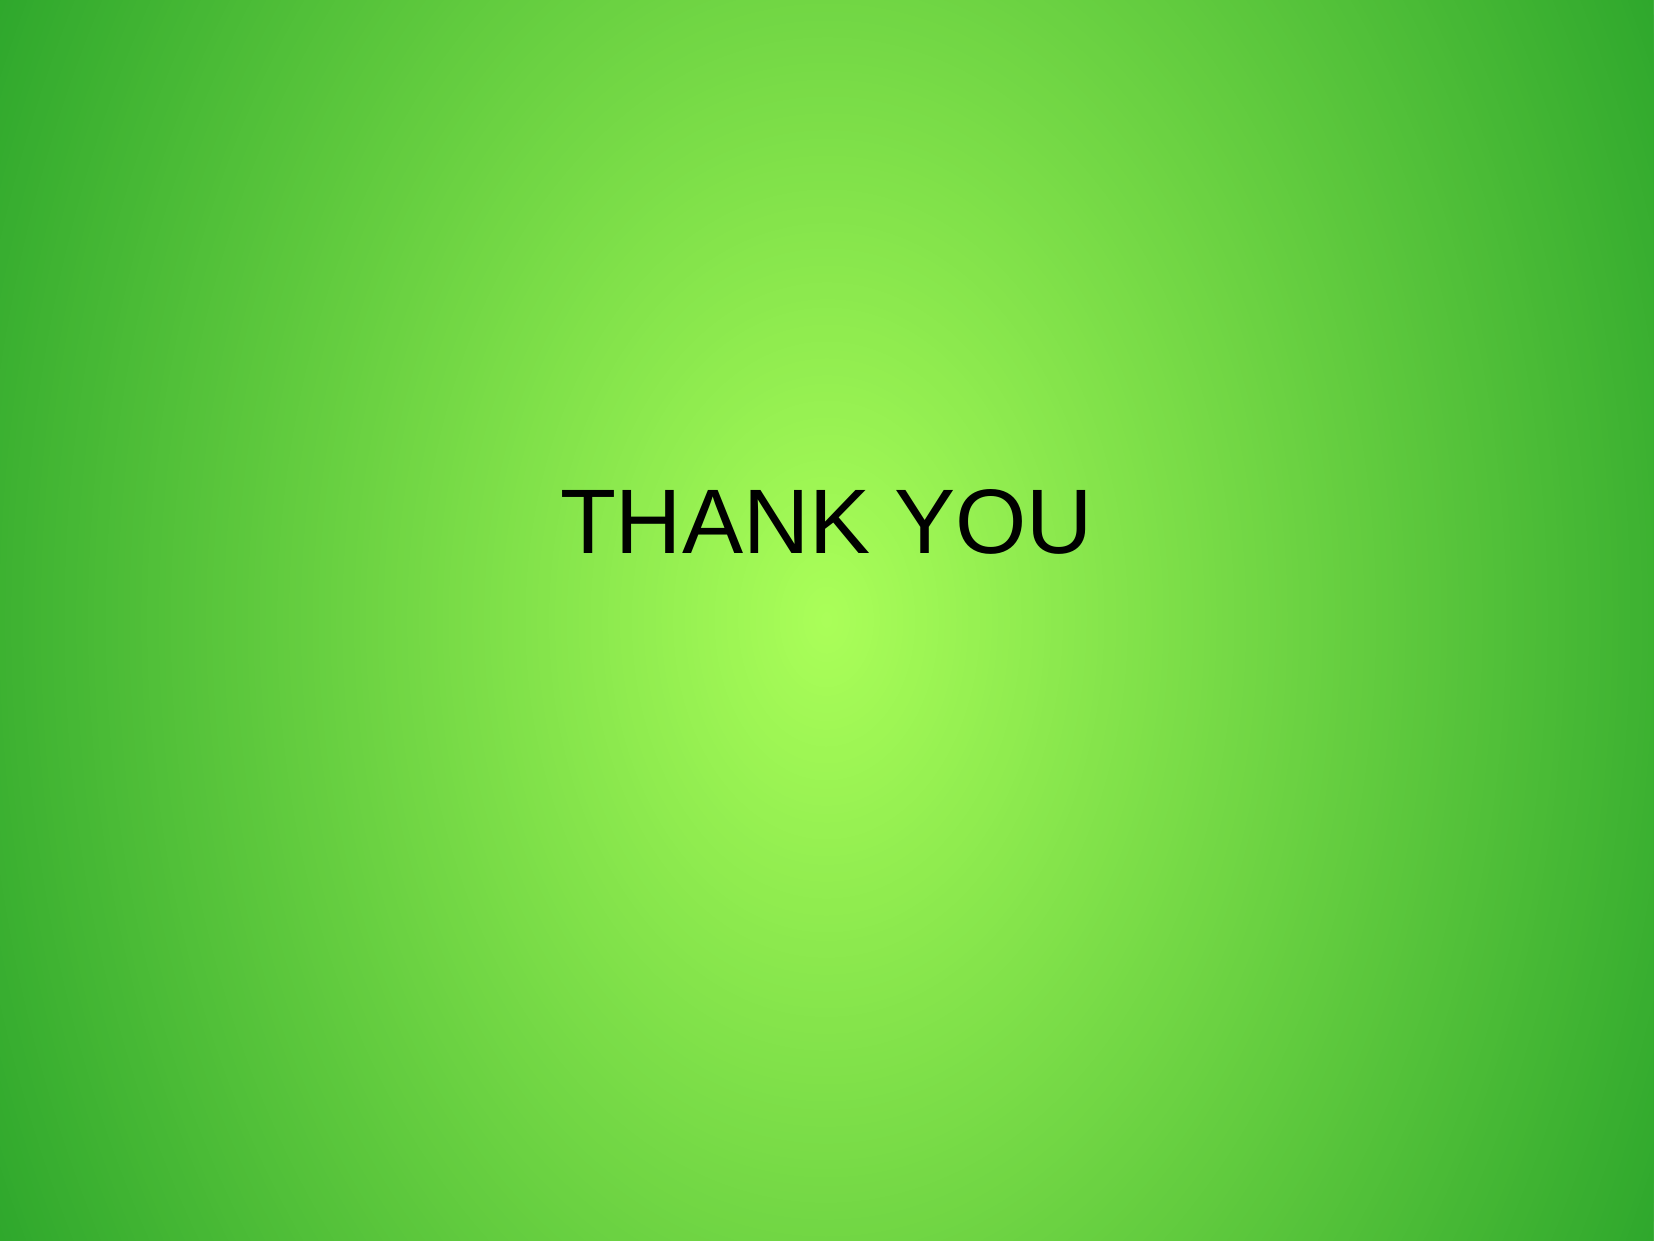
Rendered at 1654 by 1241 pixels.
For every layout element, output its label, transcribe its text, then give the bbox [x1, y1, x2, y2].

subtitle THANK YOU [82, 47, 1571, 997]
